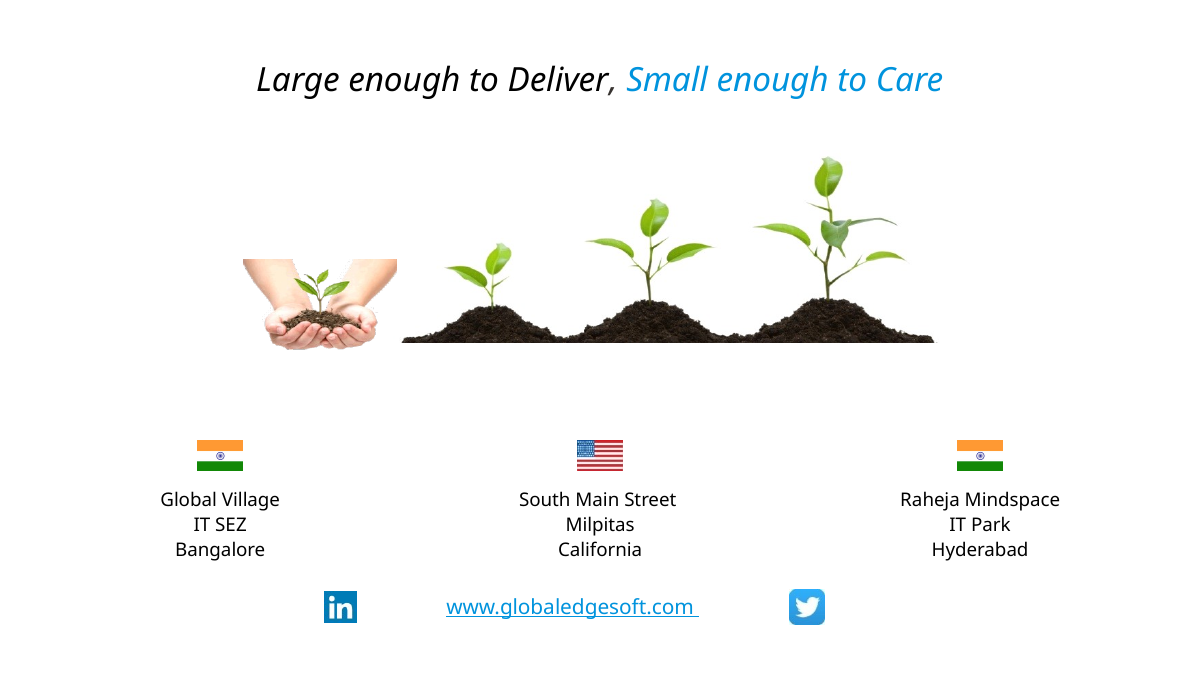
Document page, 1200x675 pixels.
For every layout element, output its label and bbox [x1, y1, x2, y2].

picture [789, 589, 825, 625]
picture [329, 596, 334, 619]
picture [957, 440, 1003, 471]
picture [577, 440, 623, 471]
picture [197, 440, 243, 471]
picture [337, 603, 353, 619]
picture [243, 117, 957, 350]
